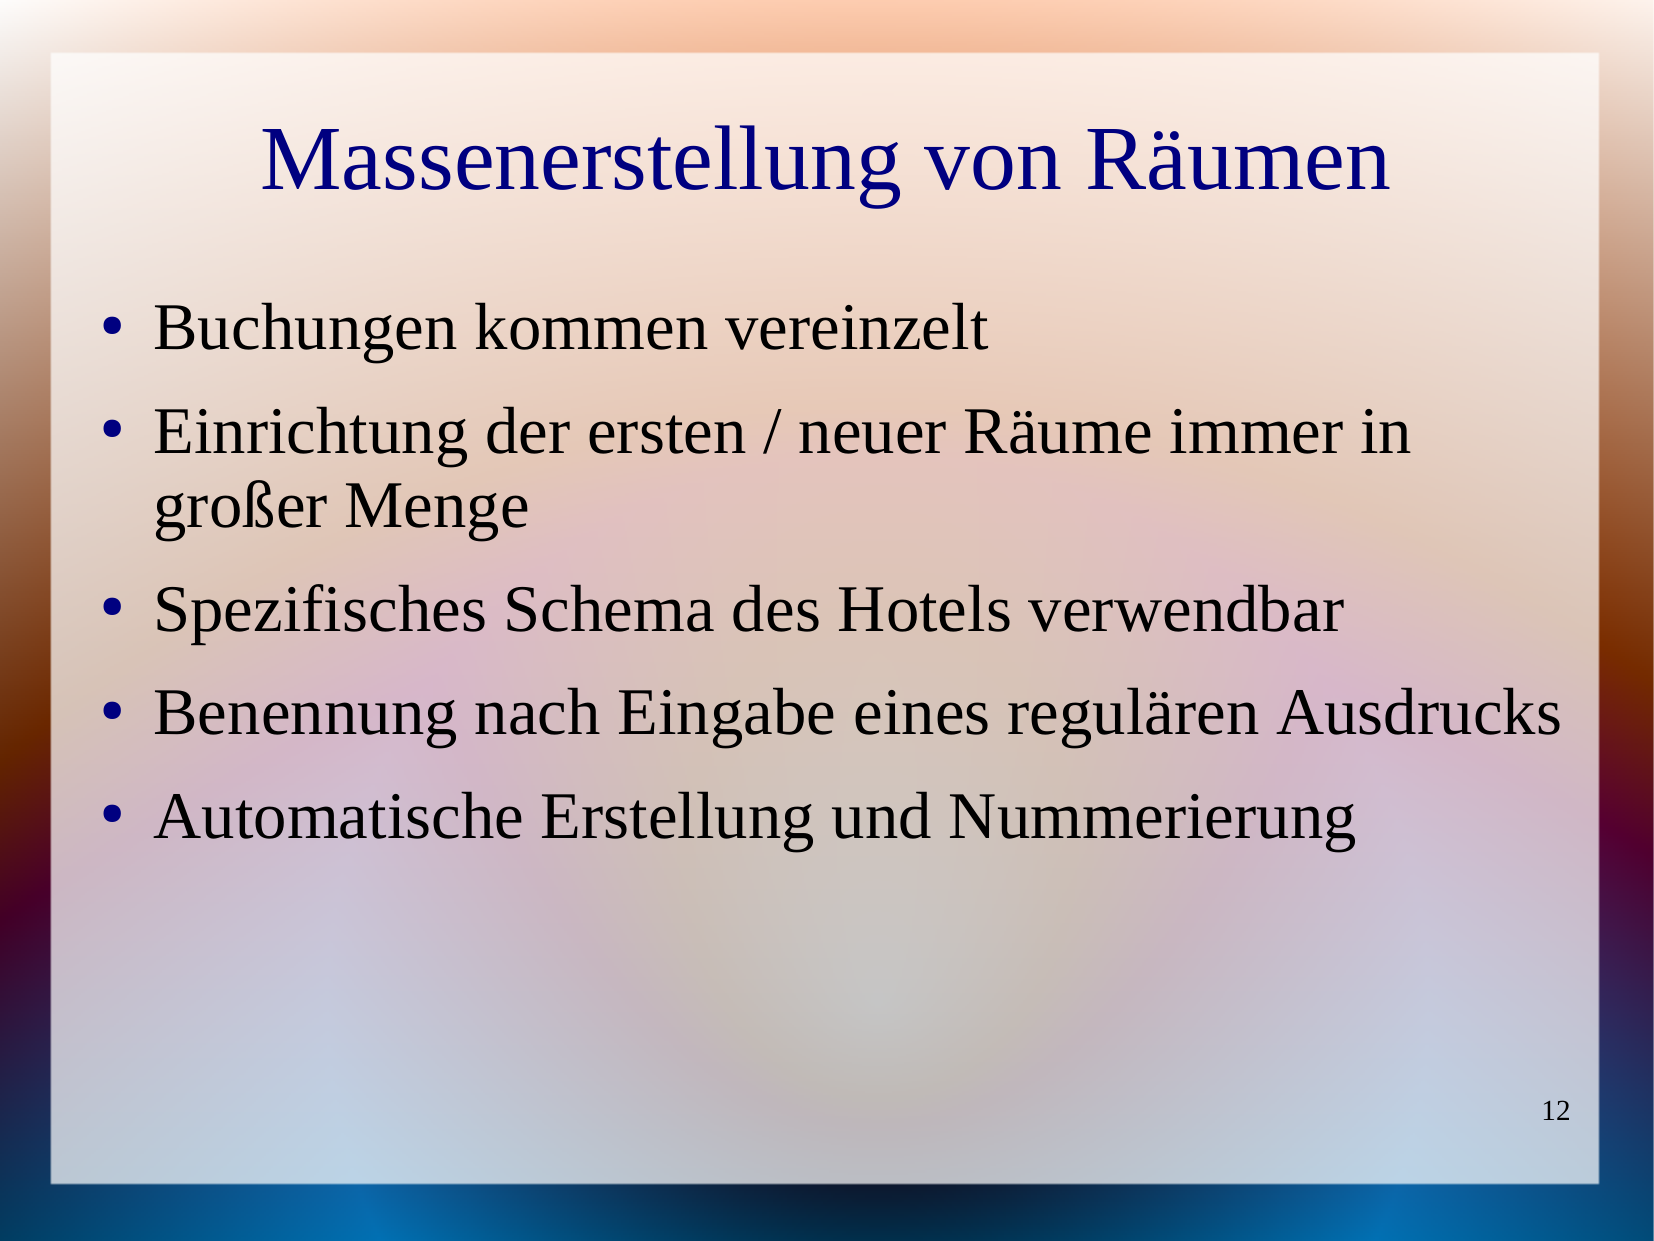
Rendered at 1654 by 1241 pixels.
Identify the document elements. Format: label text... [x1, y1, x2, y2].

title Massenerstellung von Räumen [82, 55, 1571, 263]
picture [0, 0, 1654, 1241]
list Buchungen kommen vereinzelt Einrichtung der ersten / neuer Räume immer in großer Menge Spezifisches Schema des Hotels verwendbar Benennung nach Eingabe eines regulären Ausdrucks Automatische Erstellung und Nummerierung [82, 290, 1571, 1109]
